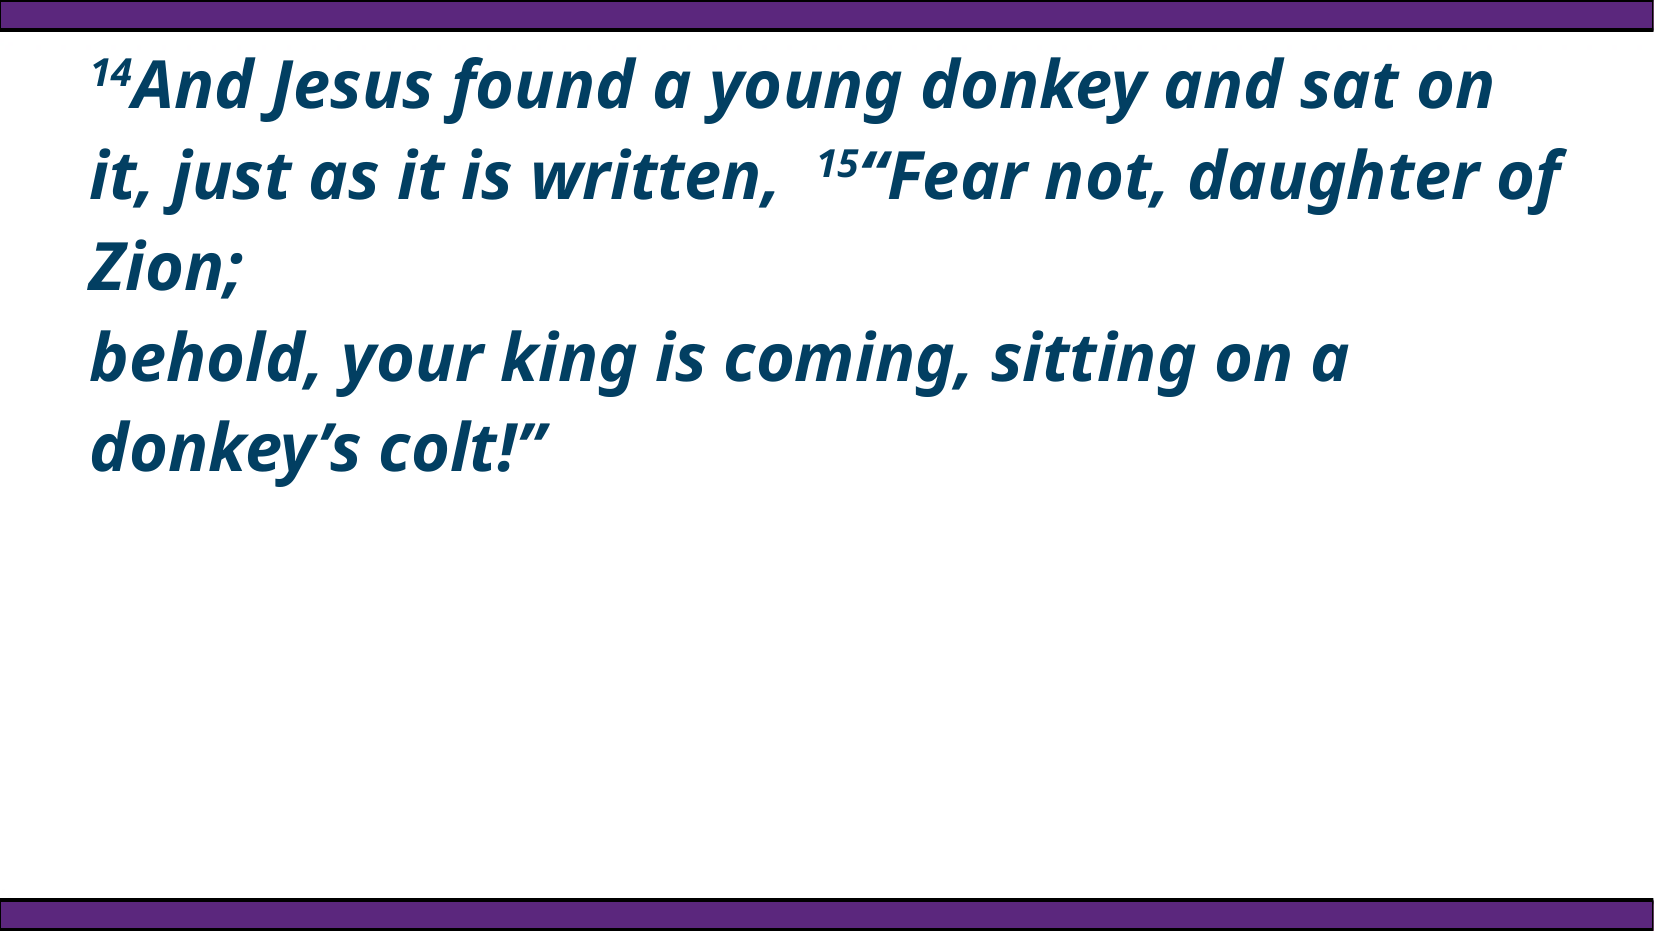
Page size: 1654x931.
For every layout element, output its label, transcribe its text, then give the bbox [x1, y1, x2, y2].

text_box [0, 900, 1654, 931]
text_box [0, 0, 1654, 31]
text_box 14And Jesus found a young donkey and sat on it, just as it is written, 15“Fear not, daughter of Zion; behold, your king is coming, sitting on a donkey’s colt!” [75, 30, 1591, 400]
picture [0, 31, 1654, 900]
